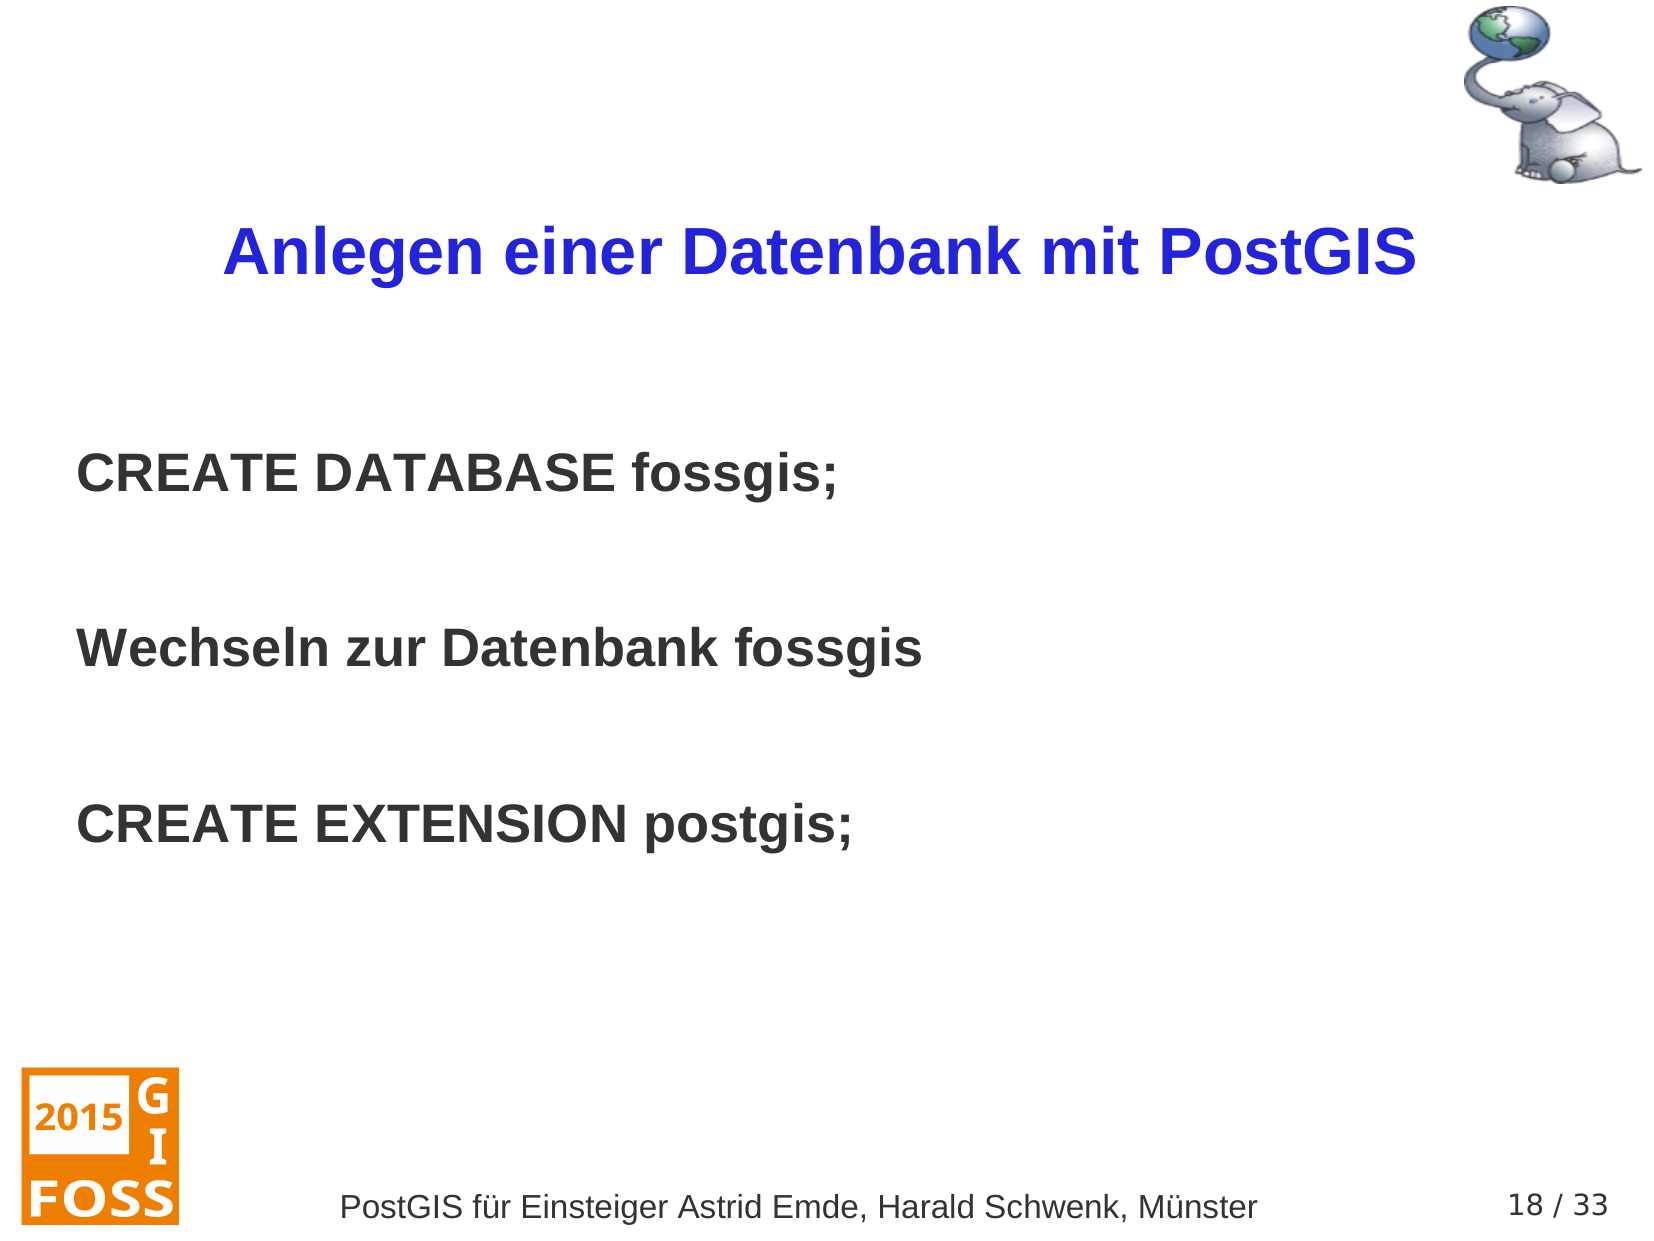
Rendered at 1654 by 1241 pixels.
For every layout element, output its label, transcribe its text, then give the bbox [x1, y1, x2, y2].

picture [1464, 6, 1642, 184]
title Anlegen einer Datenbank mit PostGIS [76, 177, 1565, 325]
picture [11, 1057, 189, 1235]
list CREATE DATABASE fossgis; Wechseln zur Datenbank fossgis CREATE EXTENSION postgis; [76, 354, 1565, 1173]
